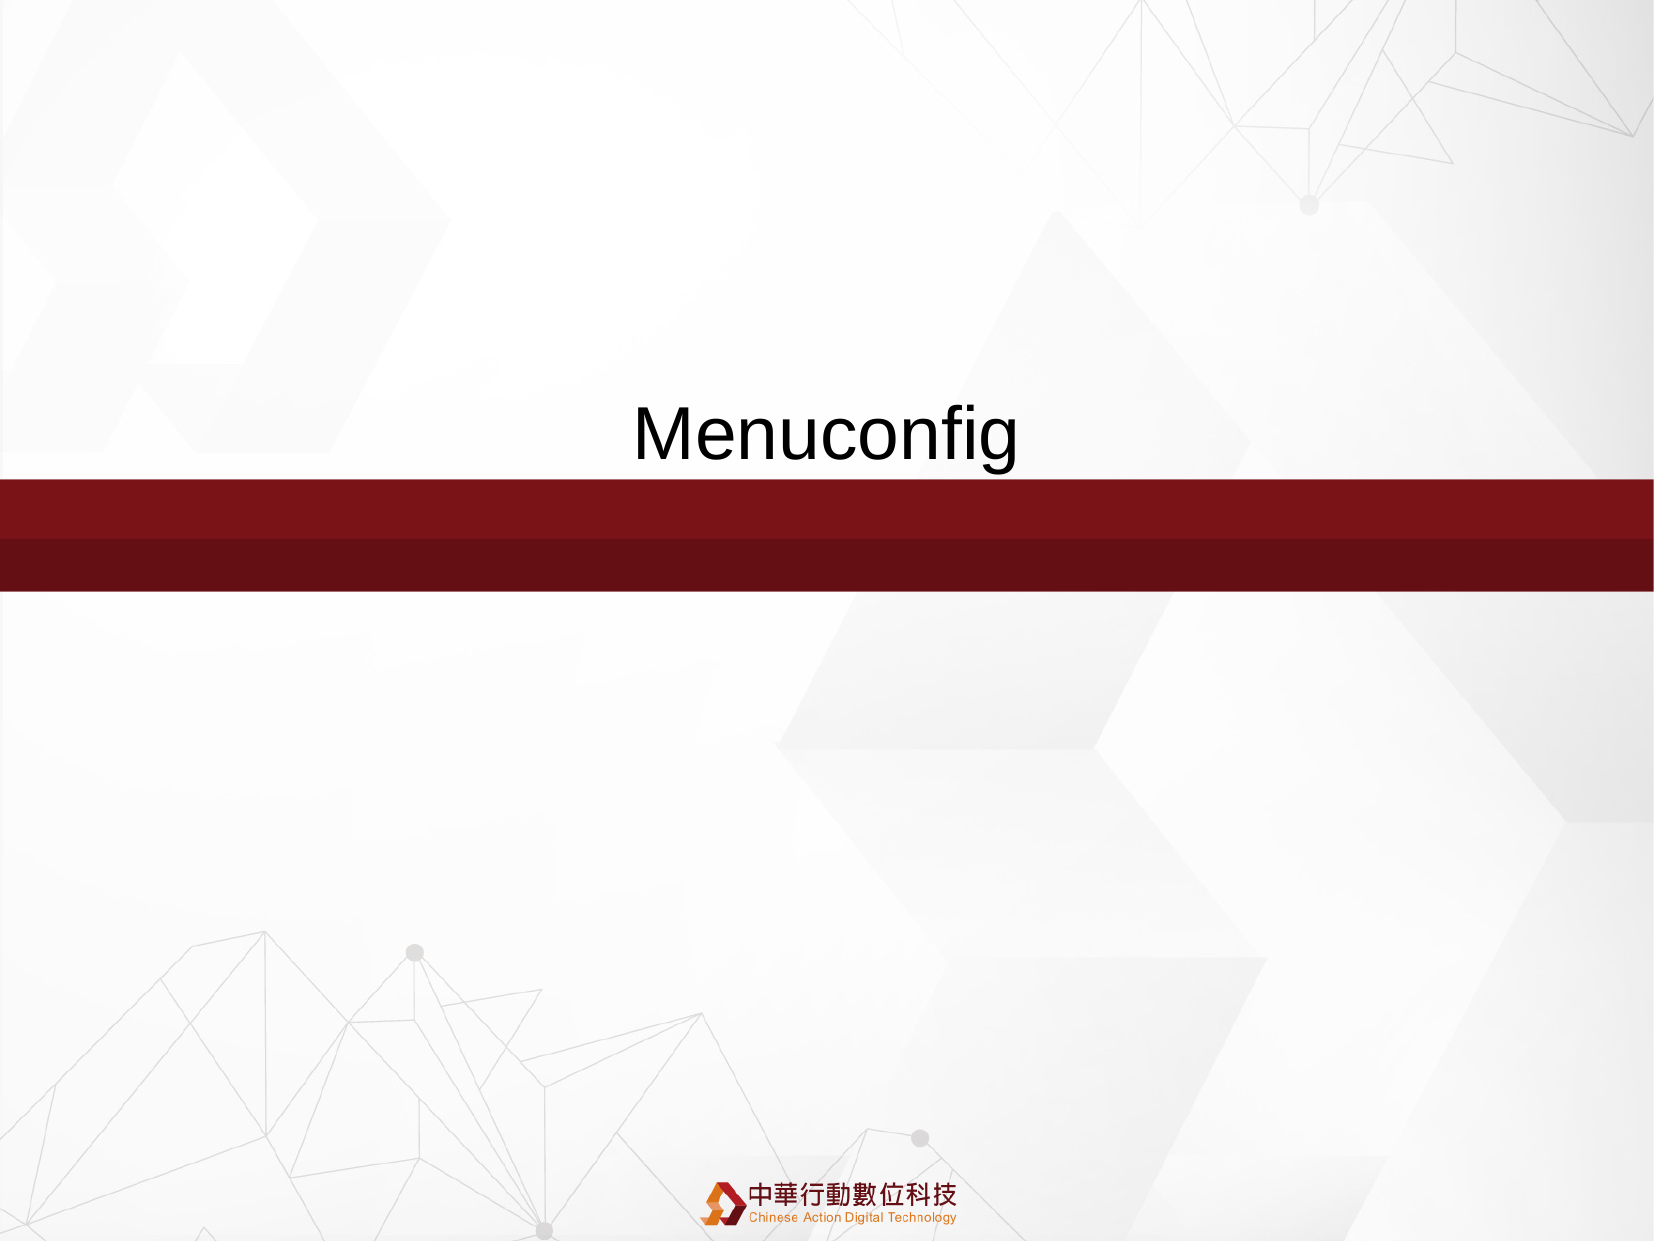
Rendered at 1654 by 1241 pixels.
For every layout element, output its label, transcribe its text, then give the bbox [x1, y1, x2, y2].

picture [0, 0, 1654, 1241]
title Menuconfig [82, 330, 1571, 538]
